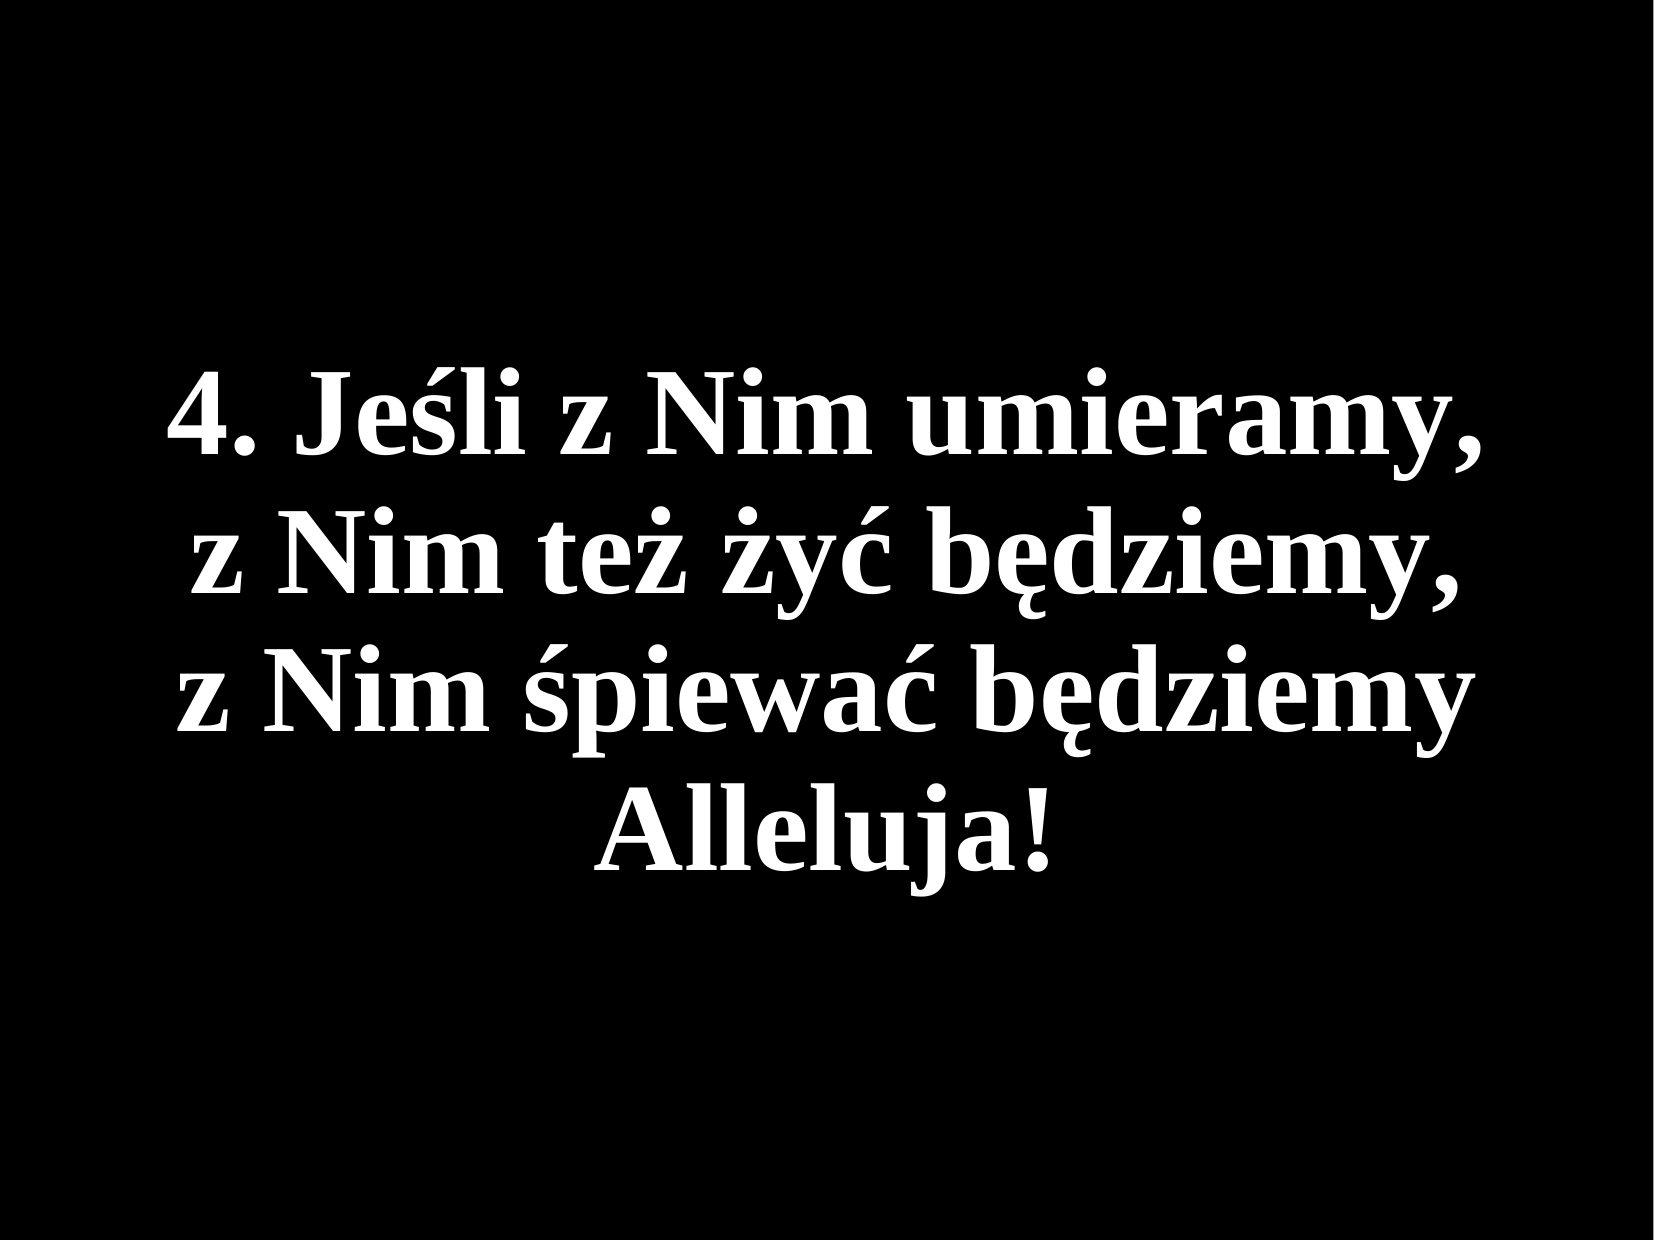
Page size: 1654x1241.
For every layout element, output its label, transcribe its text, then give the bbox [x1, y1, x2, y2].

title 4. Jeśli z Nim umieramy, z Nim też żyć będziemy, z Nim śpiewać będziemy Alleluja! [0, 0, 1654, 1241]
